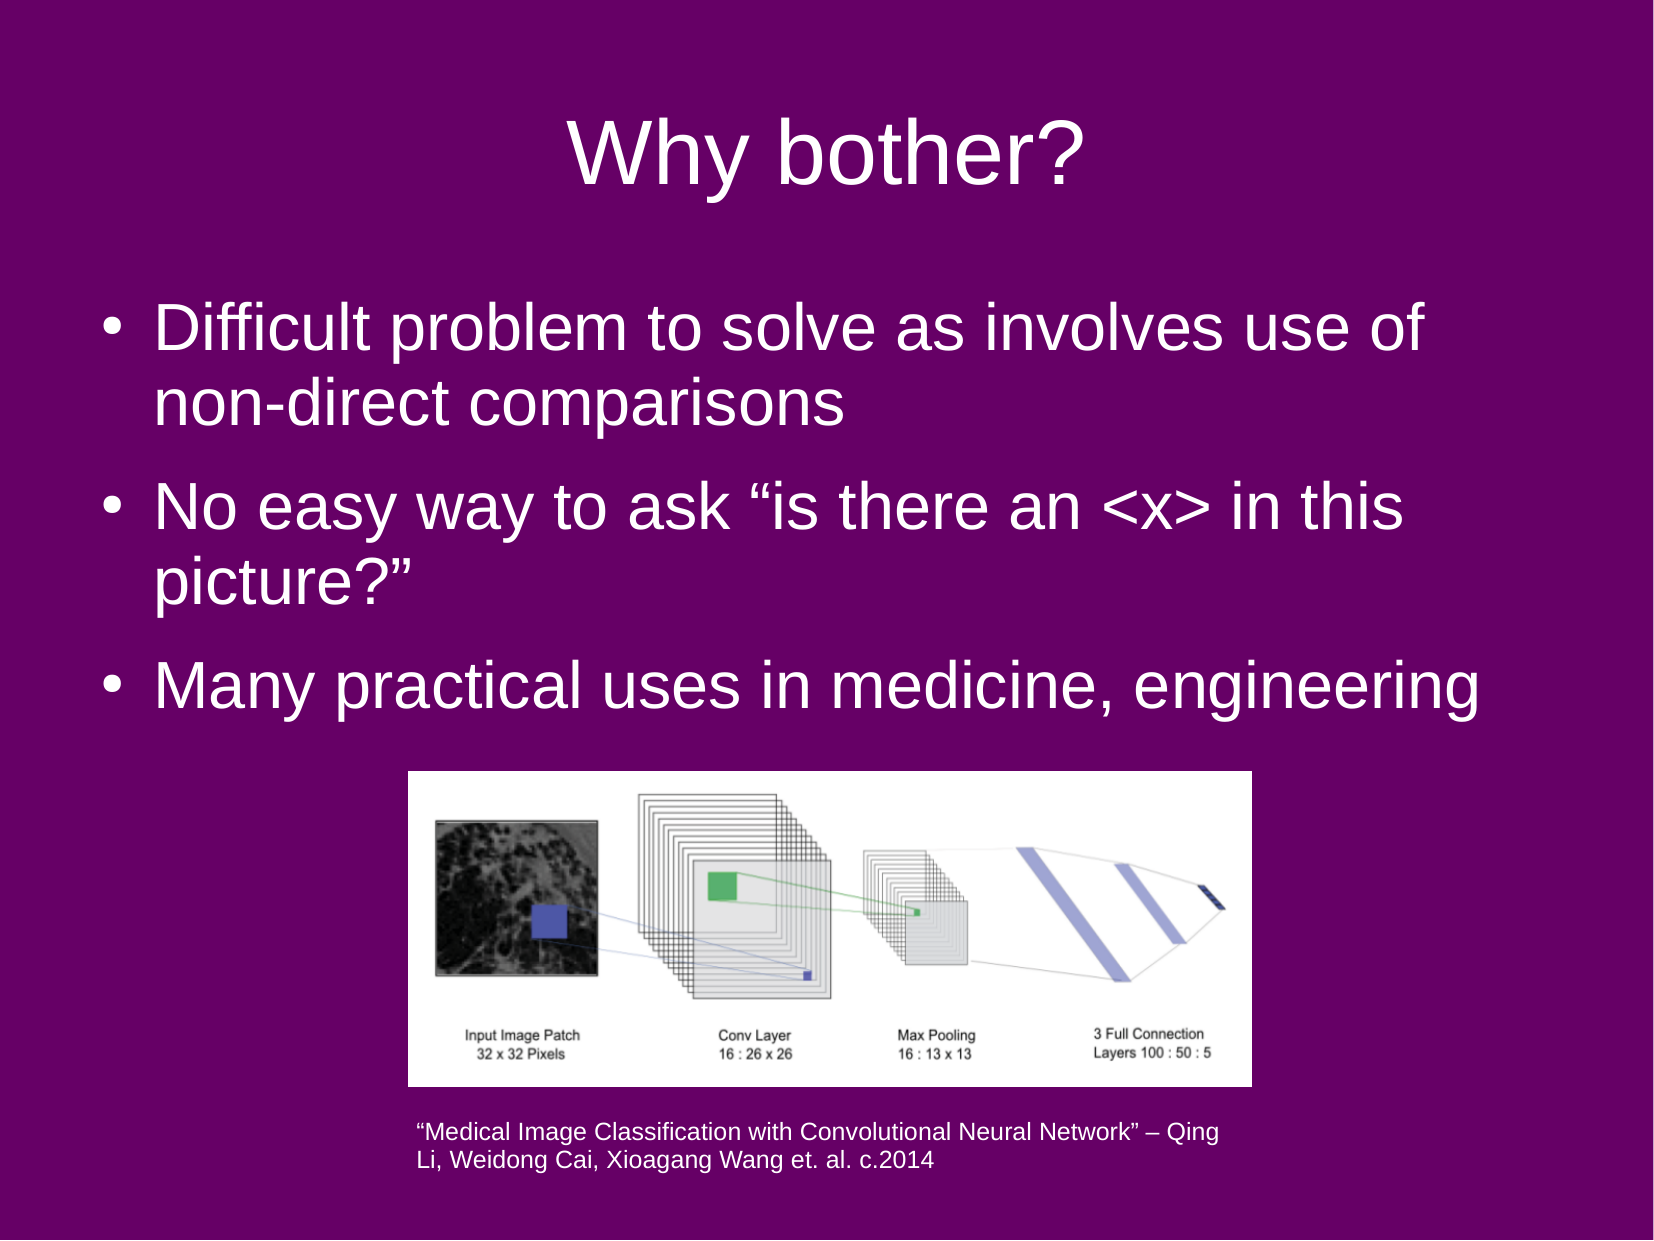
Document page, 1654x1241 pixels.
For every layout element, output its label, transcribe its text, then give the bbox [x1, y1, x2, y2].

picture [408, 771, 1252, 1087]
title Why bother? [82, 49, 1571, 257]
text_box “Medical Image Classification with Convolutional Neural Network” – Qing Li, Weidong Cai, Xioagang Wang et. al. c.2014 [401, 1110, 1252, 1182]
list Difficult problem to solve as involves use of non-direct comparisons No easy way to ask “is there an <x> in this picture?” Many practical uses in medicine, engineering [82, 290, 1571, 1010]
